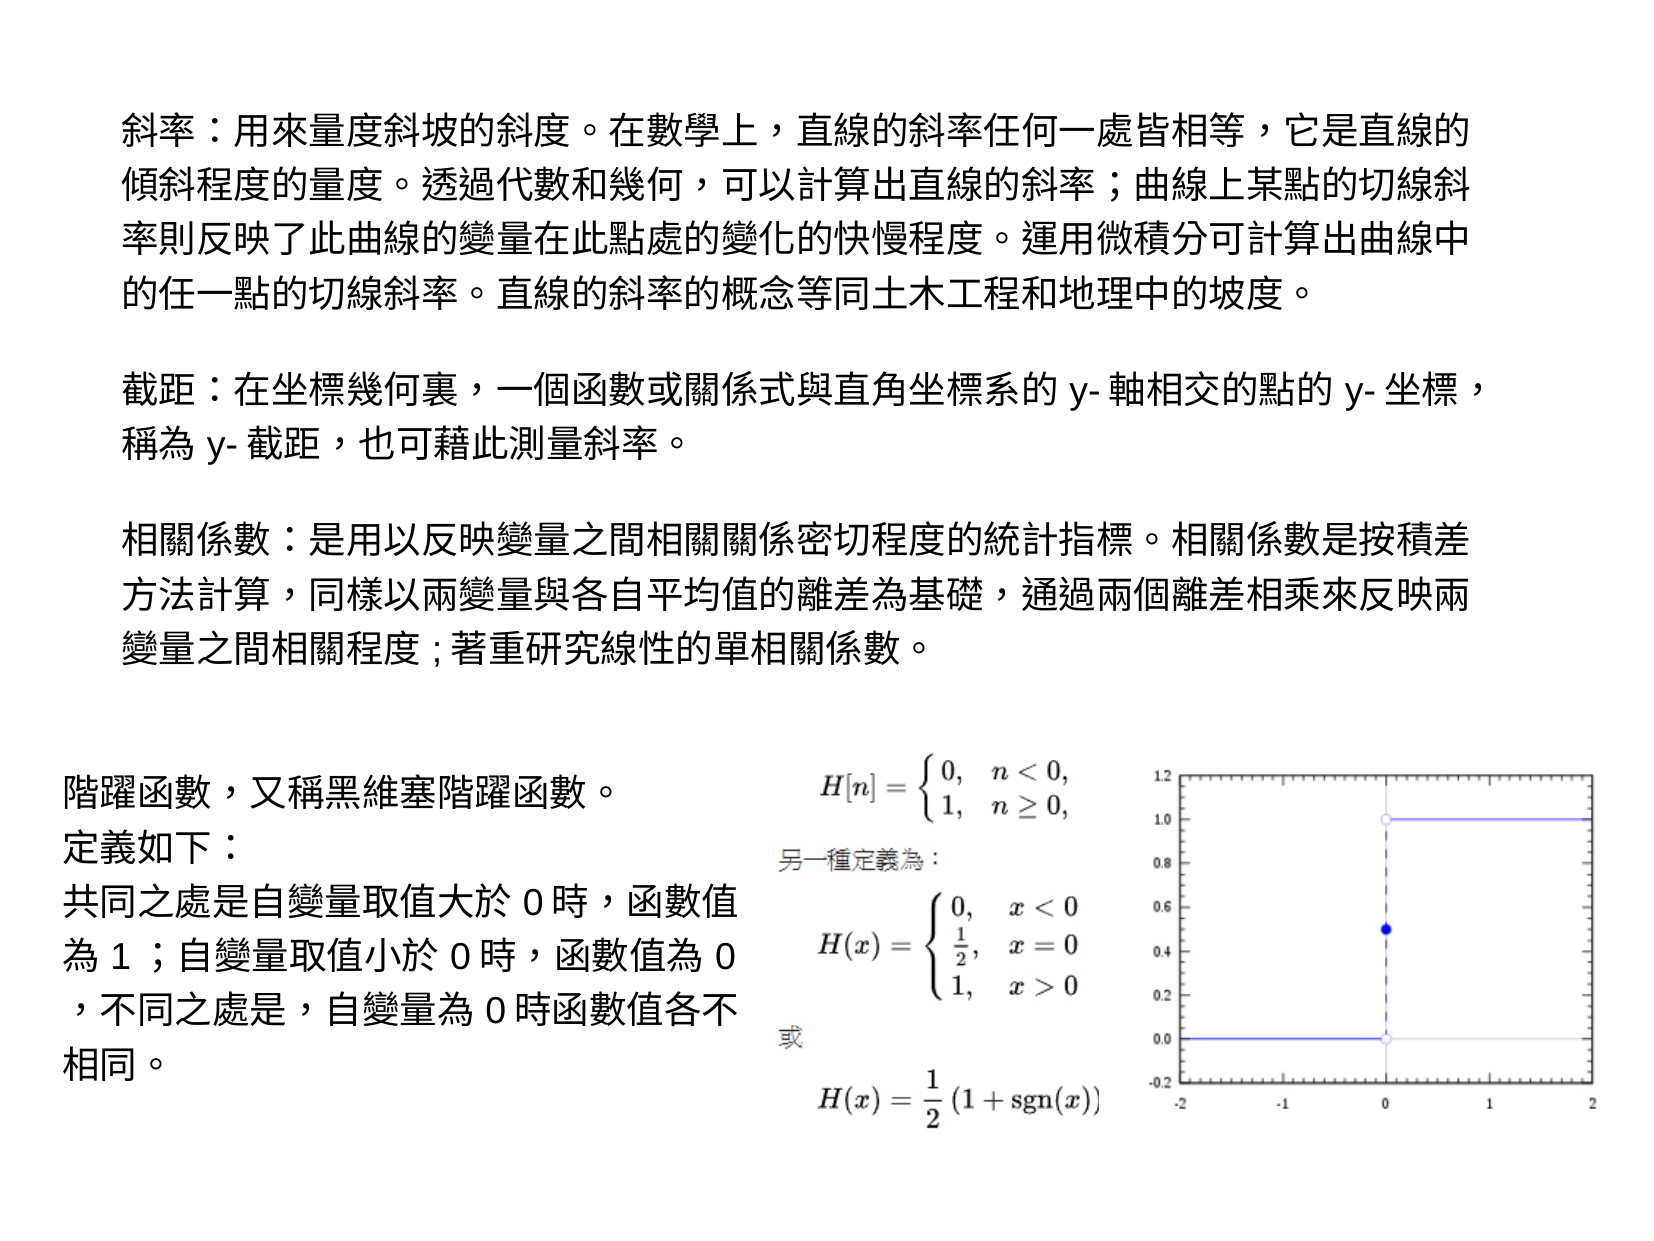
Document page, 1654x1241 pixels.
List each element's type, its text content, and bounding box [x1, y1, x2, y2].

text_box 斜率：用來量度斜坡的斜度。在數學上，直線的斜率任何一處皆相等，它是直線的傾斜程度的量度。透過代數和幾何，可以計算出直線的斜率；曲線上某點的切線斜率則反映了此曲線的變量在此點處的變化的快慢程度。運用微積分可計算出曲線中的任一點的切線斜率。直線的斜率的概念等同土木工程和地理中的坡度。 截距：在坐標幾何裏，一個函數或關係式與直角坐標系的y-軸相交的點的y-坐標，稱為y-截距，也可藉此測量斜率。 相關係數：是用以反映變量之間相關關係密切程度的統計指標。相關係數是按積差方法計算，同樣以兩變量與各自平均值的離差為基礎，通過兩個離差相乘來反映兩變量之間相關程度;著重研究線性的單相關係數。 [106, 93, 1512, 739]
text_box 階躍函數，又稱黑維塞階躍函數。 定義如下： 共同之處是自變量取值大於0時，函數值為1；自變量取值小於0時，函數值為0​​，不同之處是，自變量為0時函數值各不相同。 [47, 755, 768, 1062]
picture [749, 720, 1642, 1158]
